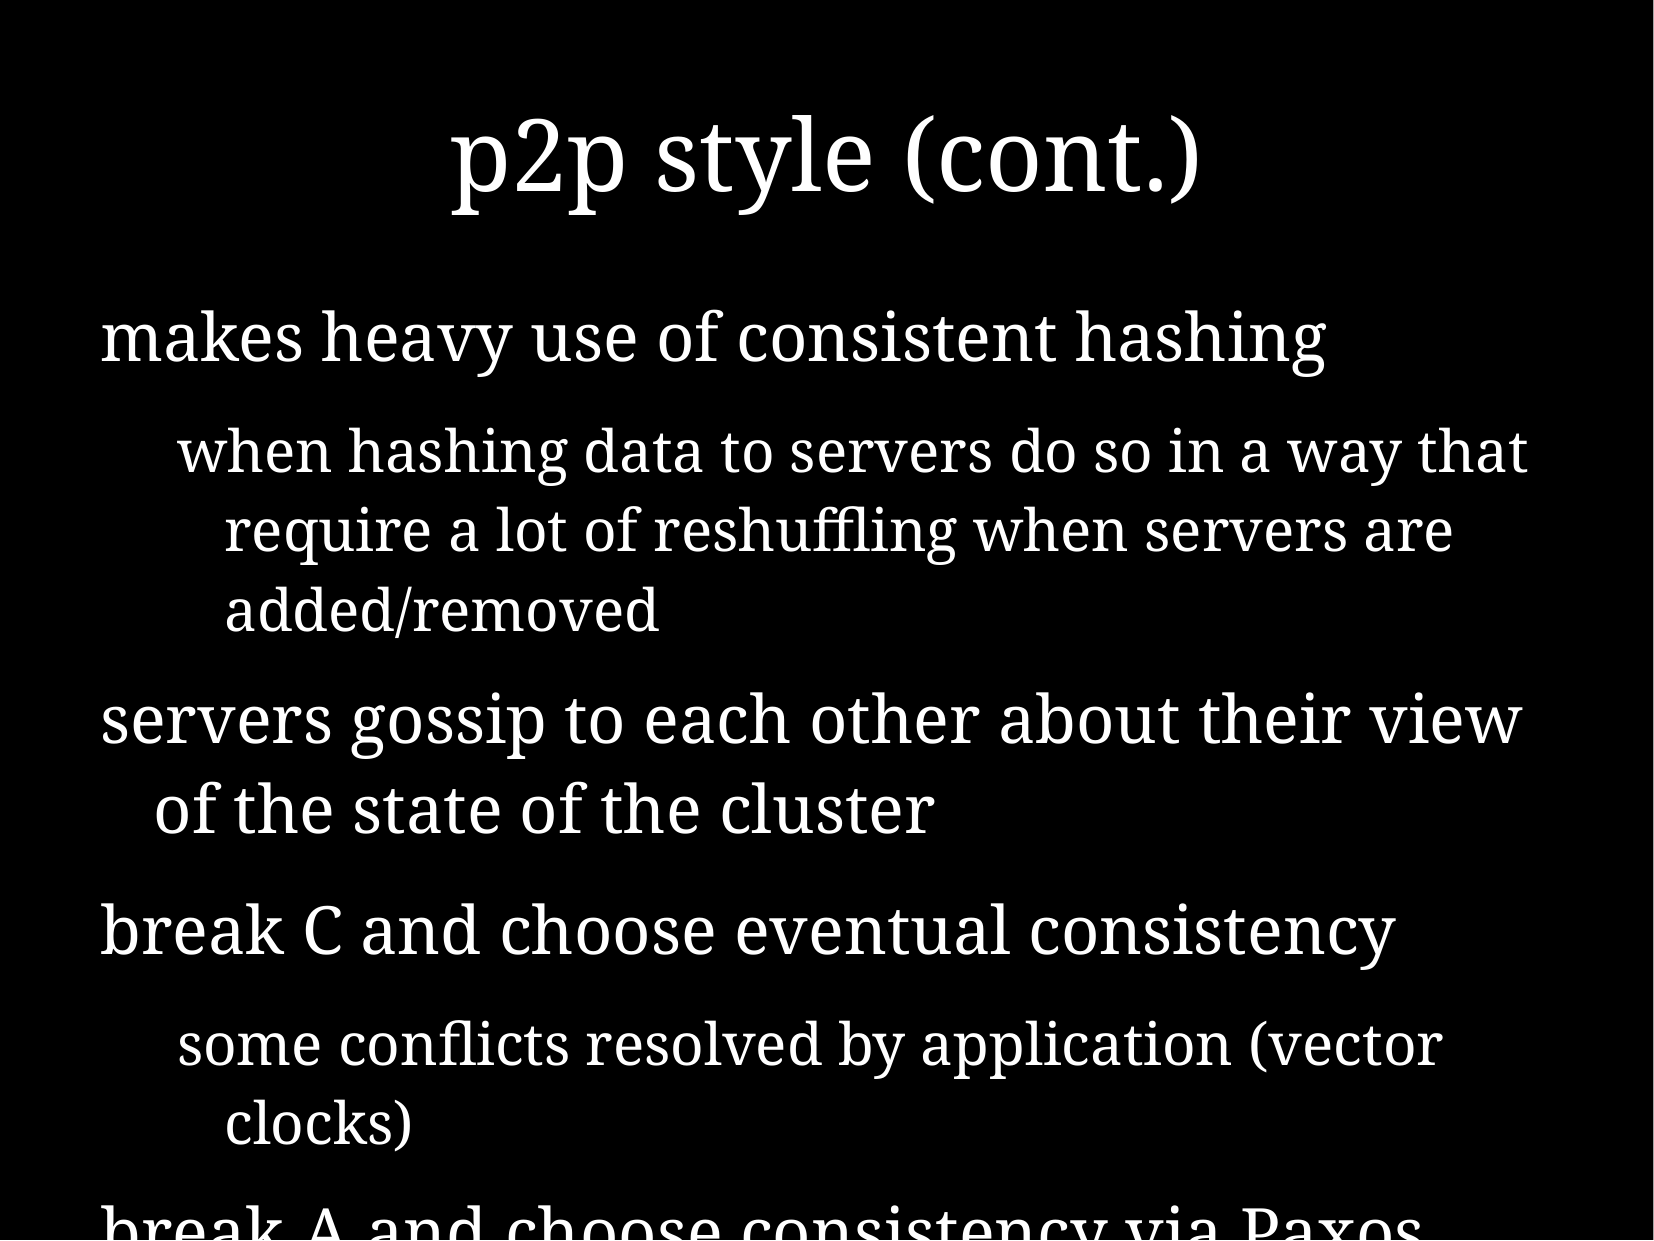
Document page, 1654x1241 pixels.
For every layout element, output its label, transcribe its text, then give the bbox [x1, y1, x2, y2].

list makes heavy use of consistent hashing when hashing data to servers do so in a way that require a lot of reshuffling when servers are added/removed servers gossip to each other about their view of the state of the cluster break C and choose eventual consistency some conflicts resolved by application (vector clocks) break A and choose consistency via Paxos google's chubby lock manager is a good example [82, 290, 1571, 1136]
title p2p style (cont.) [82, 49, 1571, 257]
